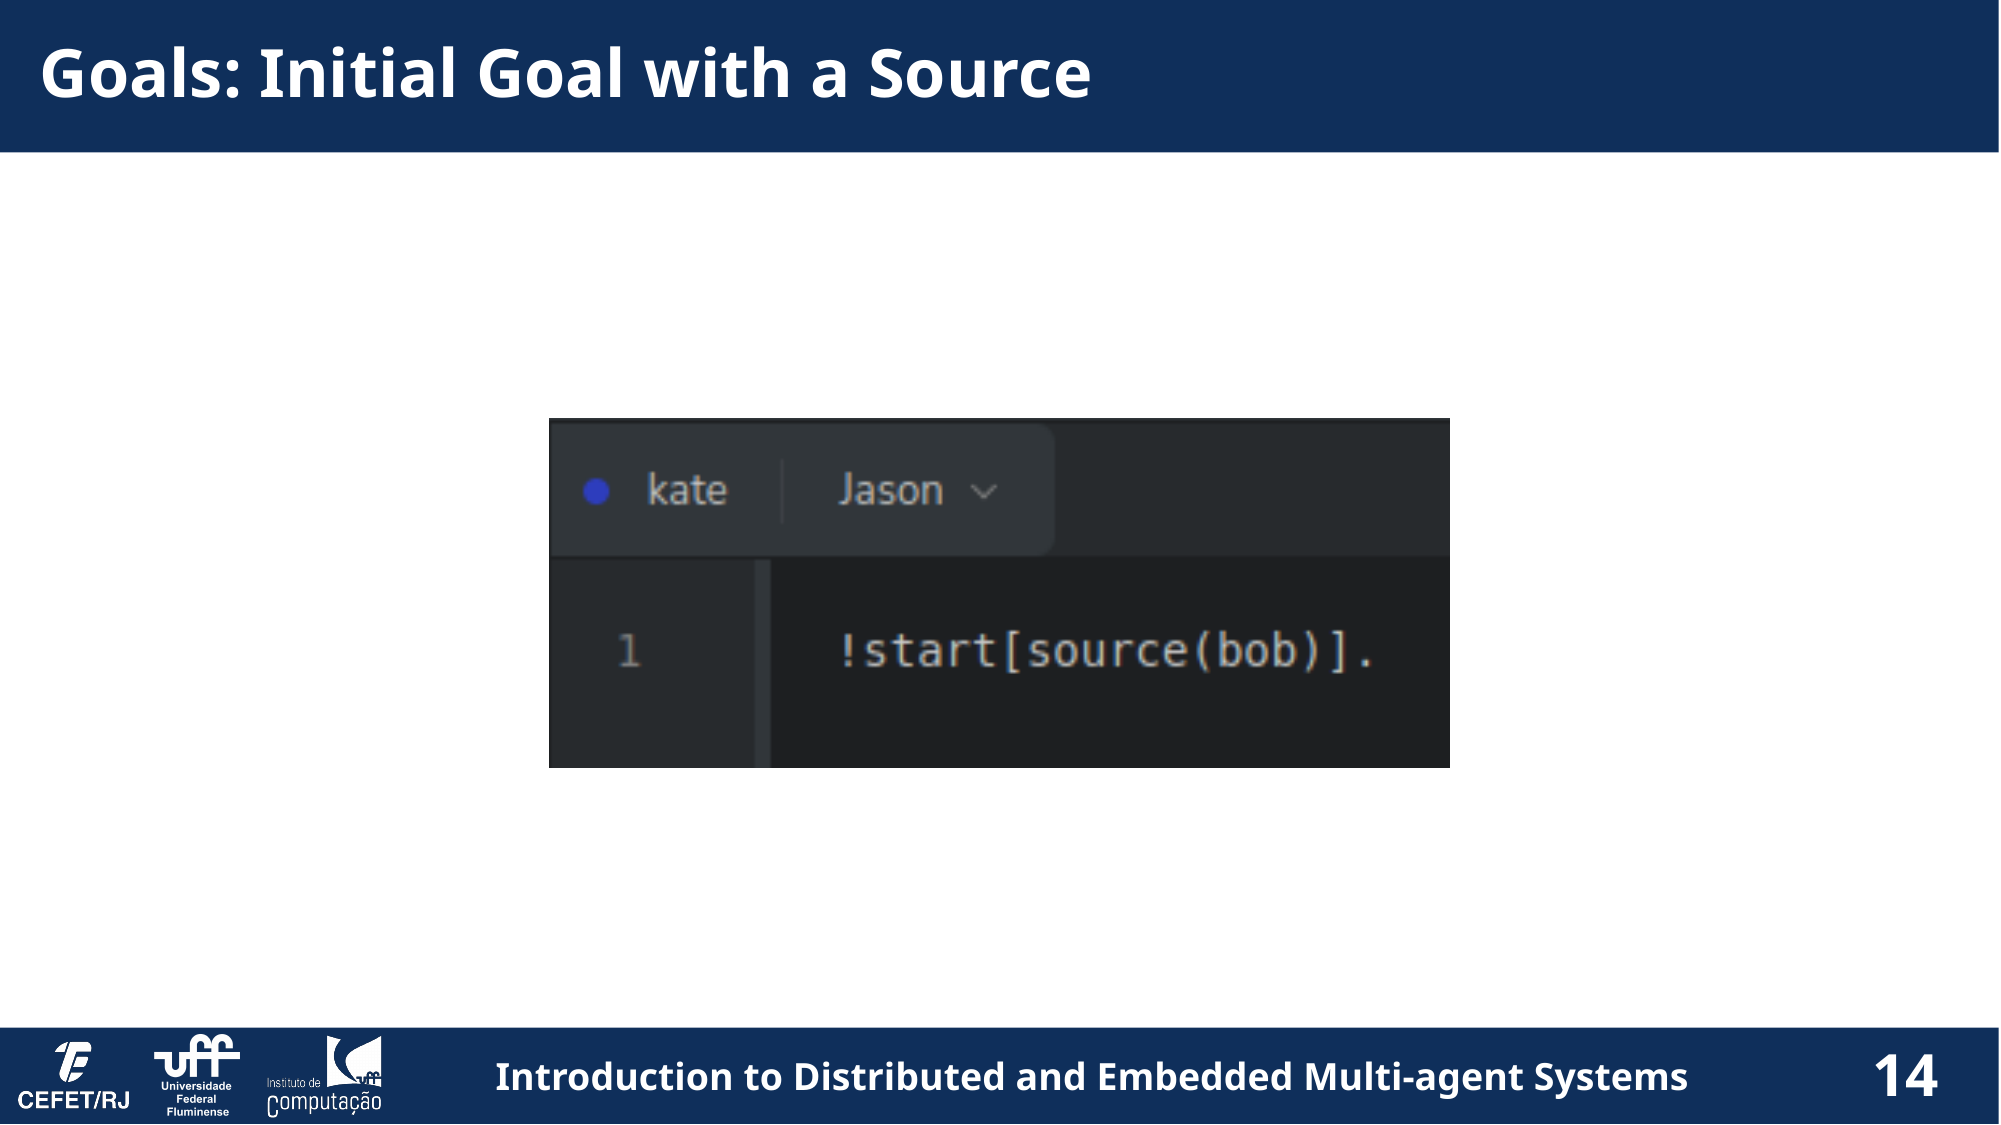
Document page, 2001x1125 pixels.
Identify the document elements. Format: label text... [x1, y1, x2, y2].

text_box Goals: Initial Goal with a Source [25, 23, 1999, 119]
picture [18, 1021, 129, 1125]
picture [549, 418, 1450, 768]
picture [153, 1033, 241, 1121]
picture [265, 1033, 383, 1118]
